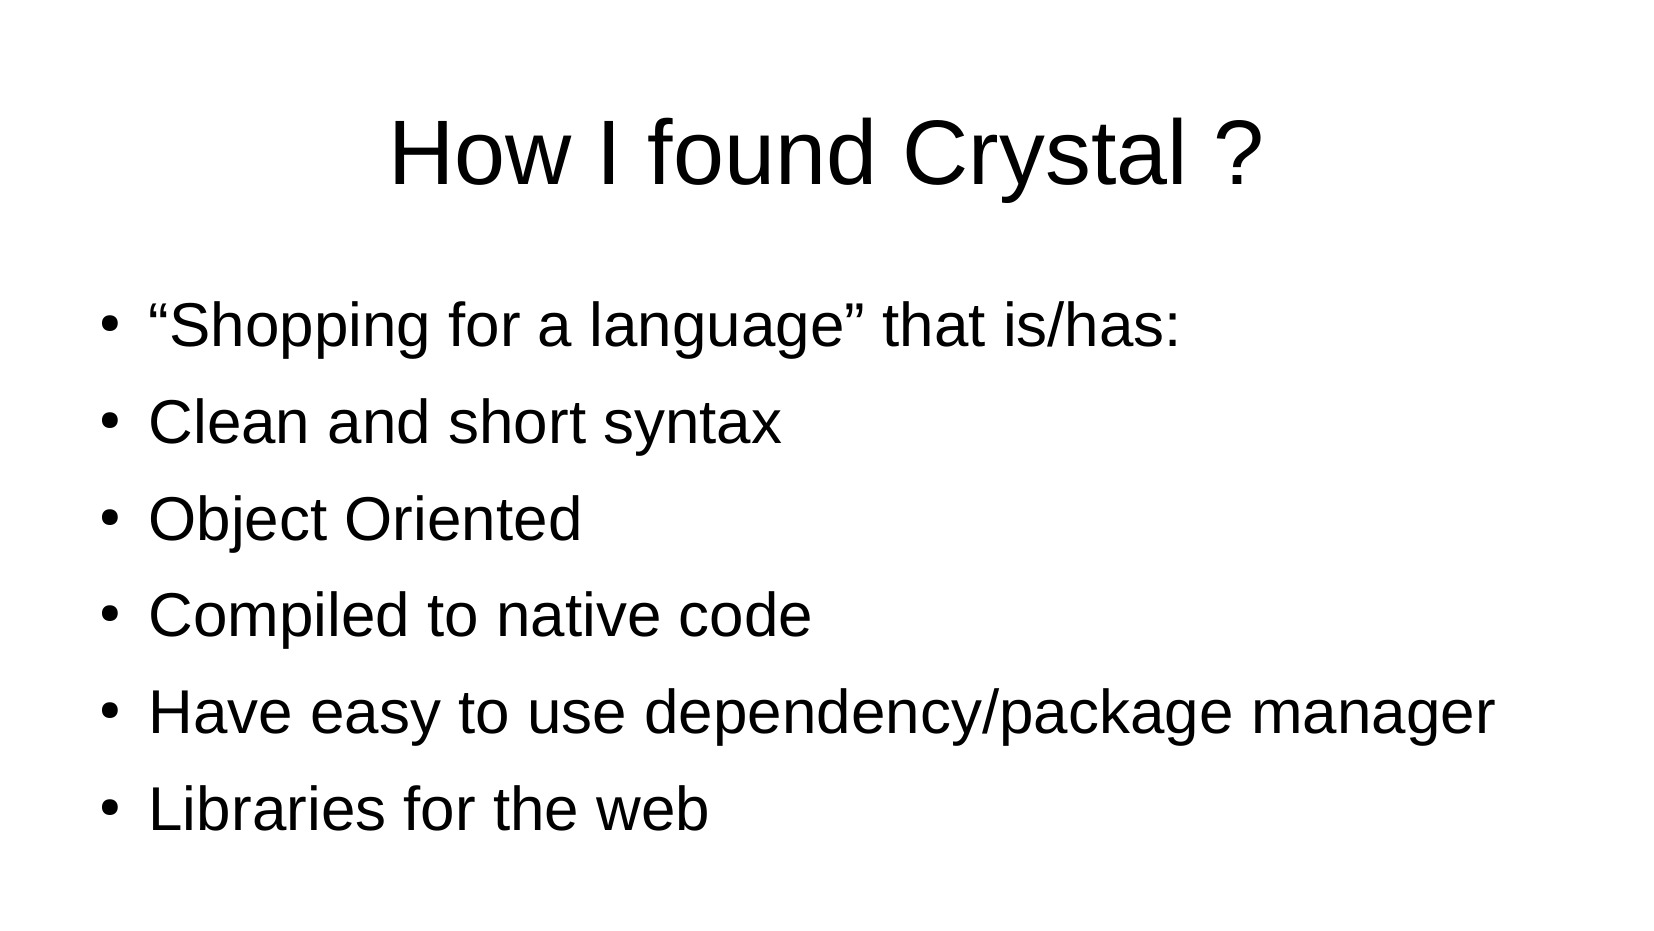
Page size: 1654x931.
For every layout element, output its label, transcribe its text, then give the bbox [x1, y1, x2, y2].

title How I found Crystal ? [82, 49, 1571, 257]
list “Shopping for a language” that is/has: Clean and short syntax Object Oriented Compiled to native code Have easy to use dependency/package manager Libraries for the web [82, 290, 1571, 856]
